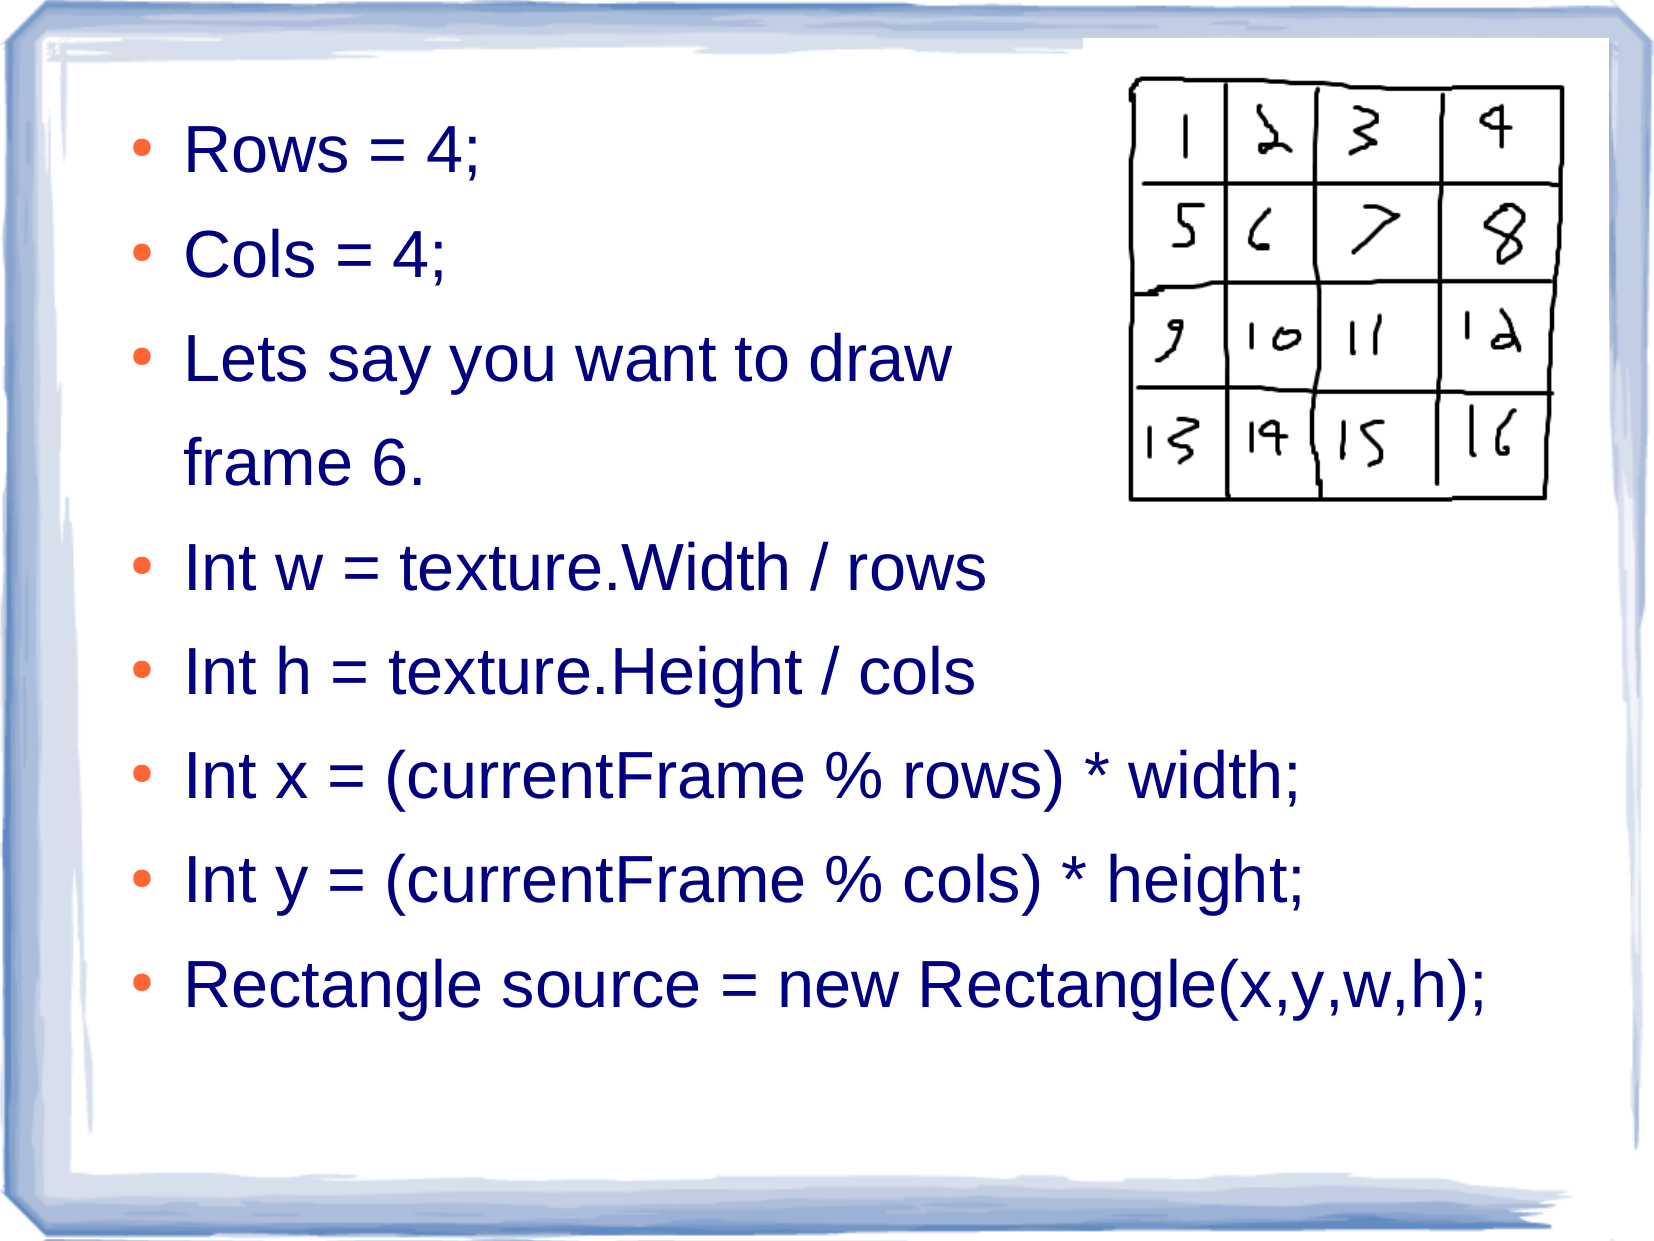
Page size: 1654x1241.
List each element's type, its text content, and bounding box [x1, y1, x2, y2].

picture [0, 0, 1654, 1241]
list Rows = 4; Cols = 4; Lets say you want to draw frame 6. Int w = texture.Width / rows Int h = texture.Height / cols Int x = (currentFrame % rows) * width; Int y = (currentFrame % cols) * height; Rectangle source = new Rectangle(x,y,w,h); [112, 112, 1566, 1126]
